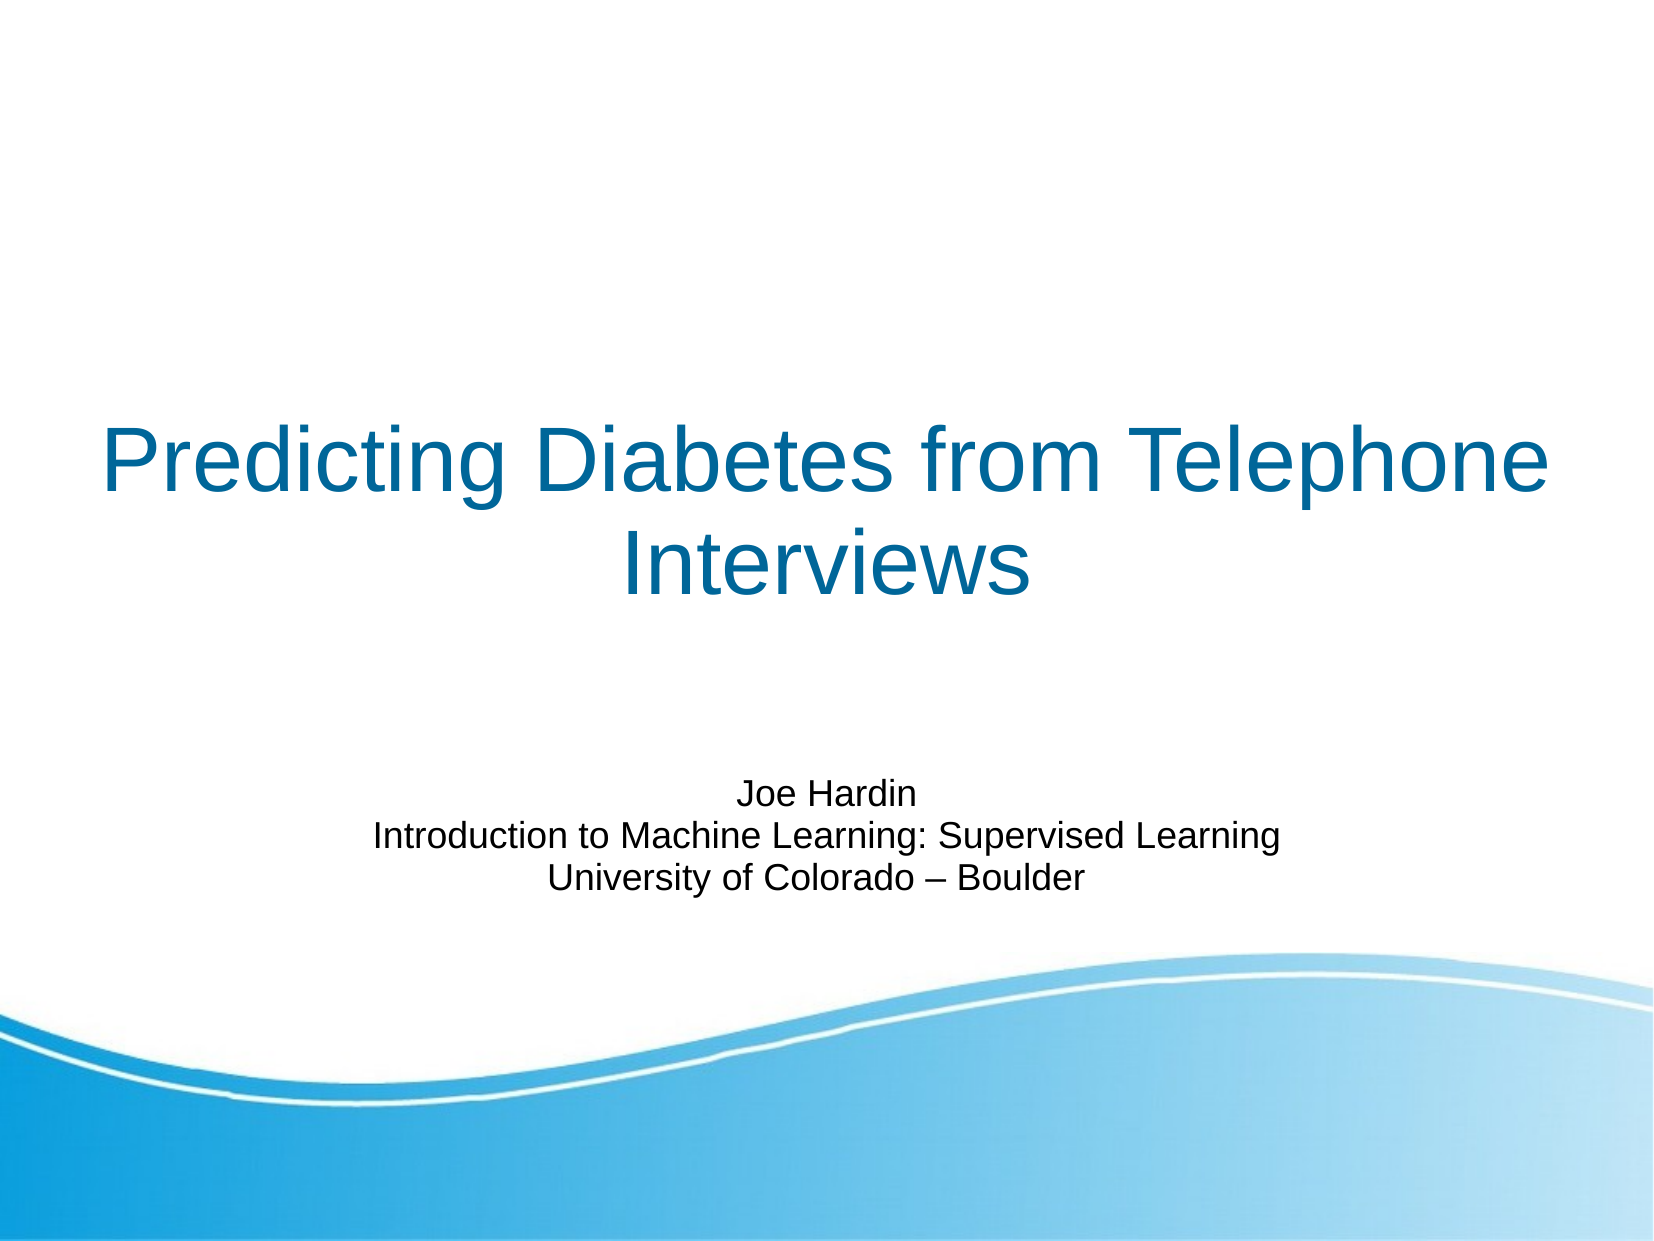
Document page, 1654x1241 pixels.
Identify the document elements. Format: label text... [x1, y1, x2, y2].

title Predicting Diabetes from Telephone Interviews [82, 407, 1571, 616]
text_box Joe Hardin Introduction to Machine Learning: Supervised Learning University of Colorado – Boulder [264, 765, 1390, 906]
picture [0, 952, 1654, 1241]
